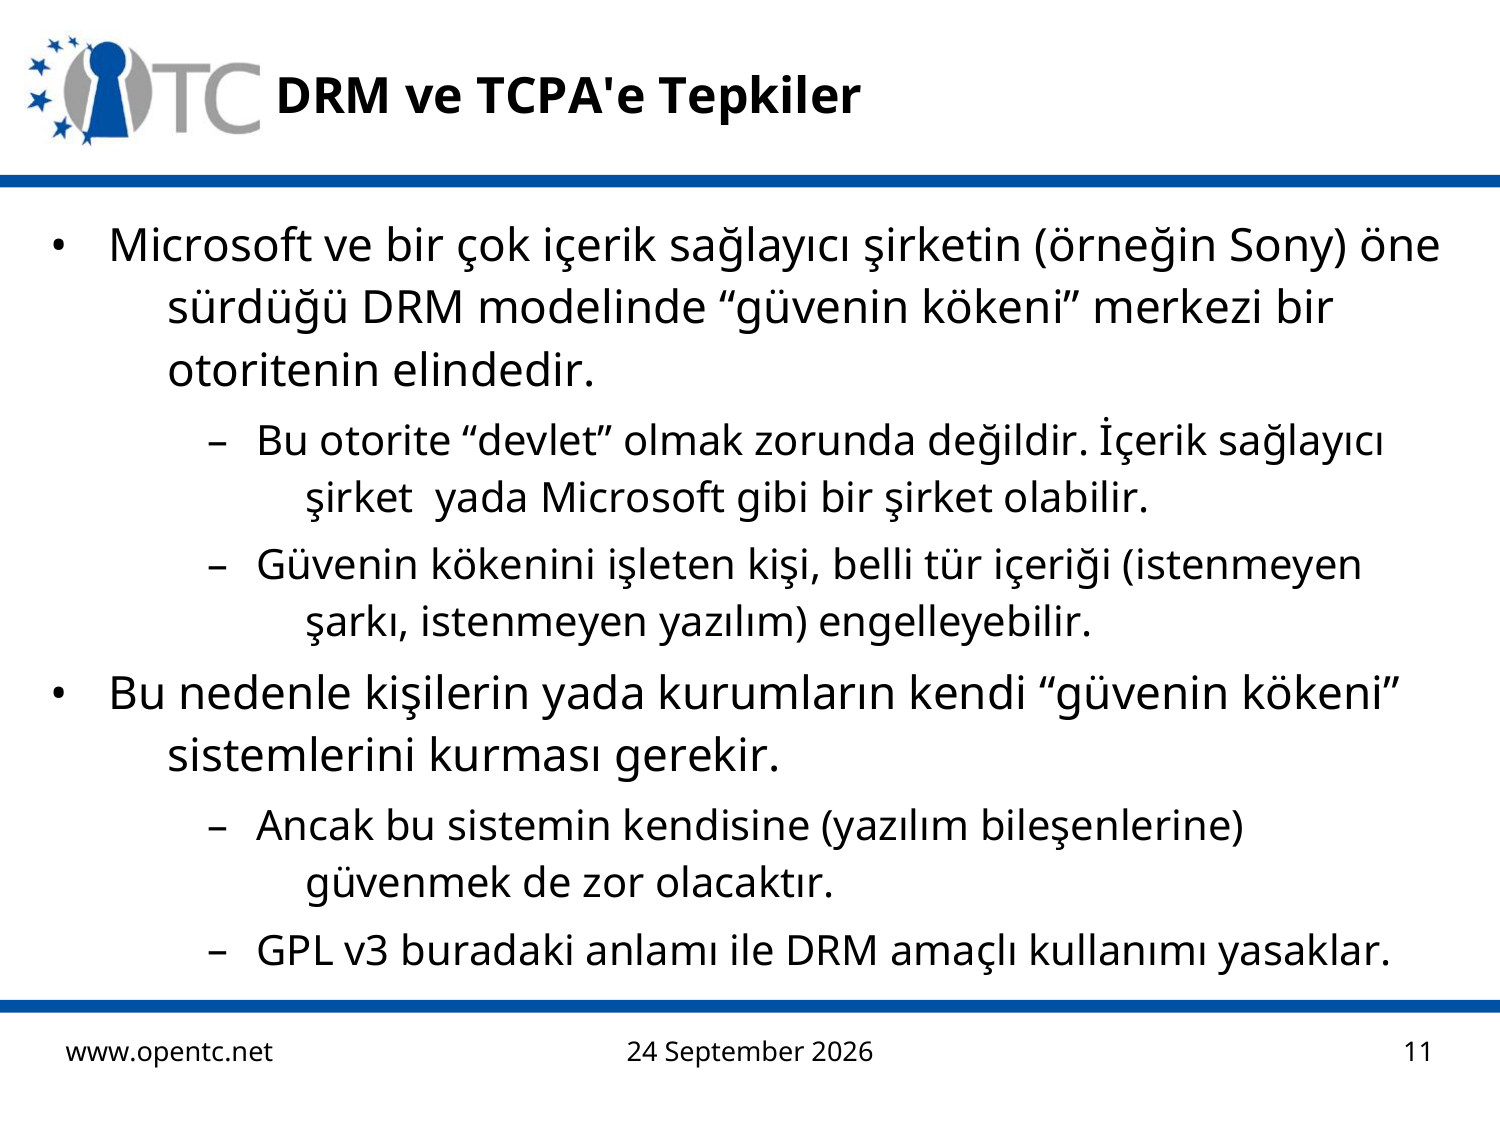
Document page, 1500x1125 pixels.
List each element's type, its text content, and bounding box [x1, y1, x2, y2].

list Microsoft ve bir çok içerik sağlayıcı şirketin (örneğin Sony) öne sürdüğü DRM modelinde “güvenin kökeni” merkezi bir otoritenin elindedir. Bu otorite “devlet” olmak zorunda değildir. İçerik sağlayıcı şirket yada Microsoft gibi bir şirket olabilir. Güvenin kökenini işleten kişi, belli tür içeriği (istenmeyen şarkı, istenmeyen yazılım) engelleyebilir. Bu nedenle kişilerin yada kurumların kendi “güvenin kökeni” sistemlerini kurması gerekir. Ancak bu sistemin kendisine (yazılım bileşenlerine) güvenmek de zor olacaktır. GPL v3 buradaki anlamı ile DRM amaçlı kullanımı yasaklar. [50, 212, 1450, 915]
picture [24, 30, 263, 150]
title DRM ve TCPA'e Tepkiler [275, 7, 1450, 181]
